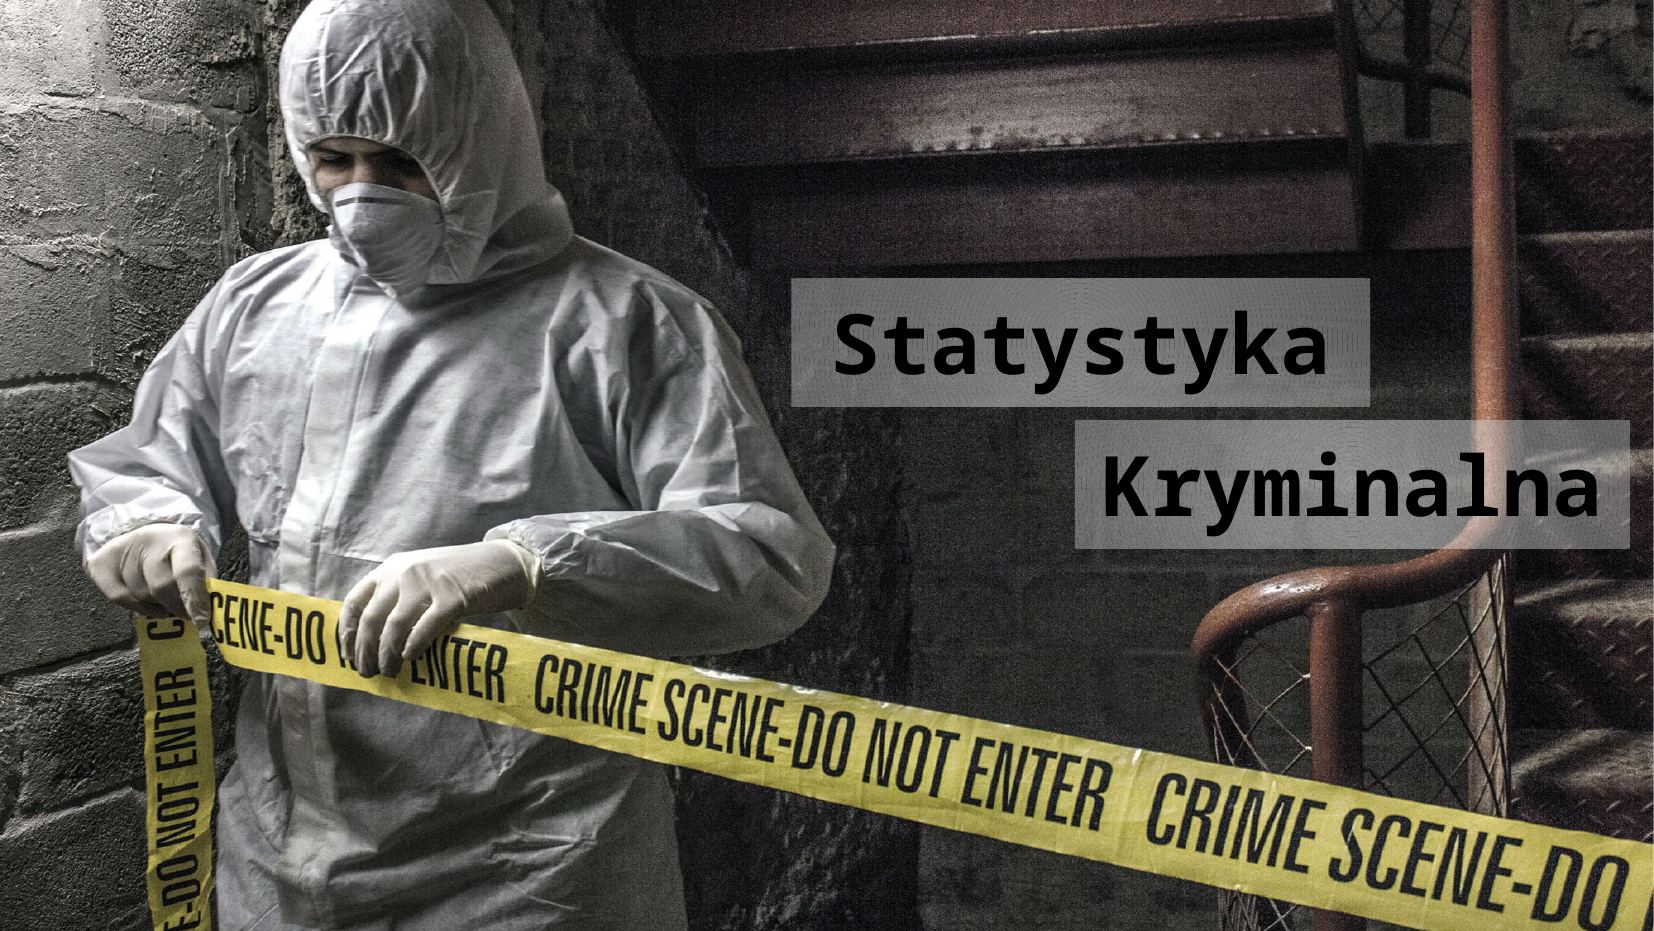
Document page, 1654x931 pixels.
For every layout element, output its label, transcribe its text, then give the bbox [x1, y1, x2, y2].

picture [0, 0, 1654, 931]
text_box Kryminalna [1074, 425, 1630, 544]
text_box Statystyka [791, 283, 1371, 402]
